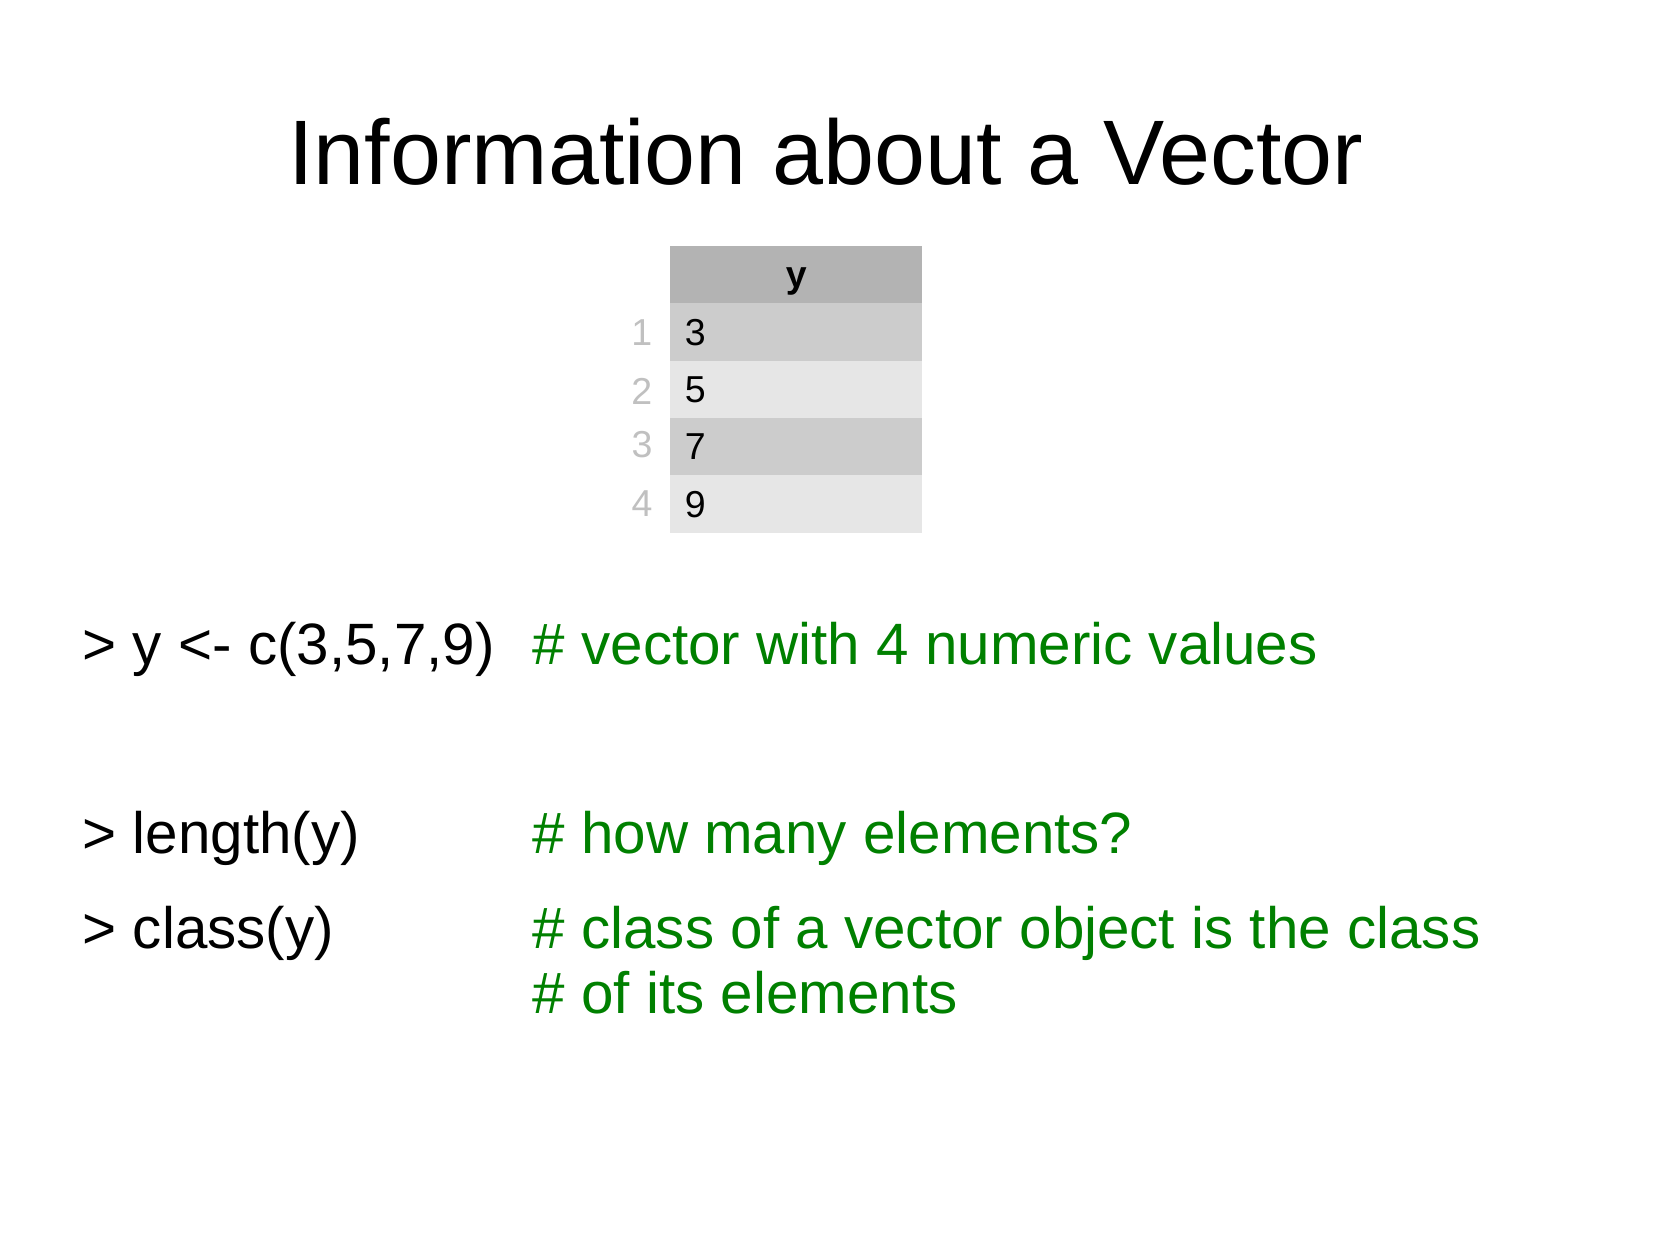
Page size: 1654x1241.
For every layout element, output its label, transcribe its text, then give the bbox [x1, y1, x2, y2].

list > y <- c(3,5,7,9) # vector with 4 numeric values > length(y) # how many elements? > class(y) # class of a vector object is the class # of its elements [82, 611, 1538, 1082]
title Information about a Vector [82, 49, 1571, 257]
table_cell 9 [670, 475, 922, 533]
table_cell 3 [670, 303, 922, 361]
table_header y [670, 246, 922, 303]
text_box 4 [616, 474, 668, 532]
text_box 1 [616, 303, 668, 361]
table_cell 7 [670, 418, 922, 475]
text_box 2 [616, 362, 668, 415]
text_box 3 [616, 415, 668, 473]
table_cell 5 [670, 361, 922, 418]
